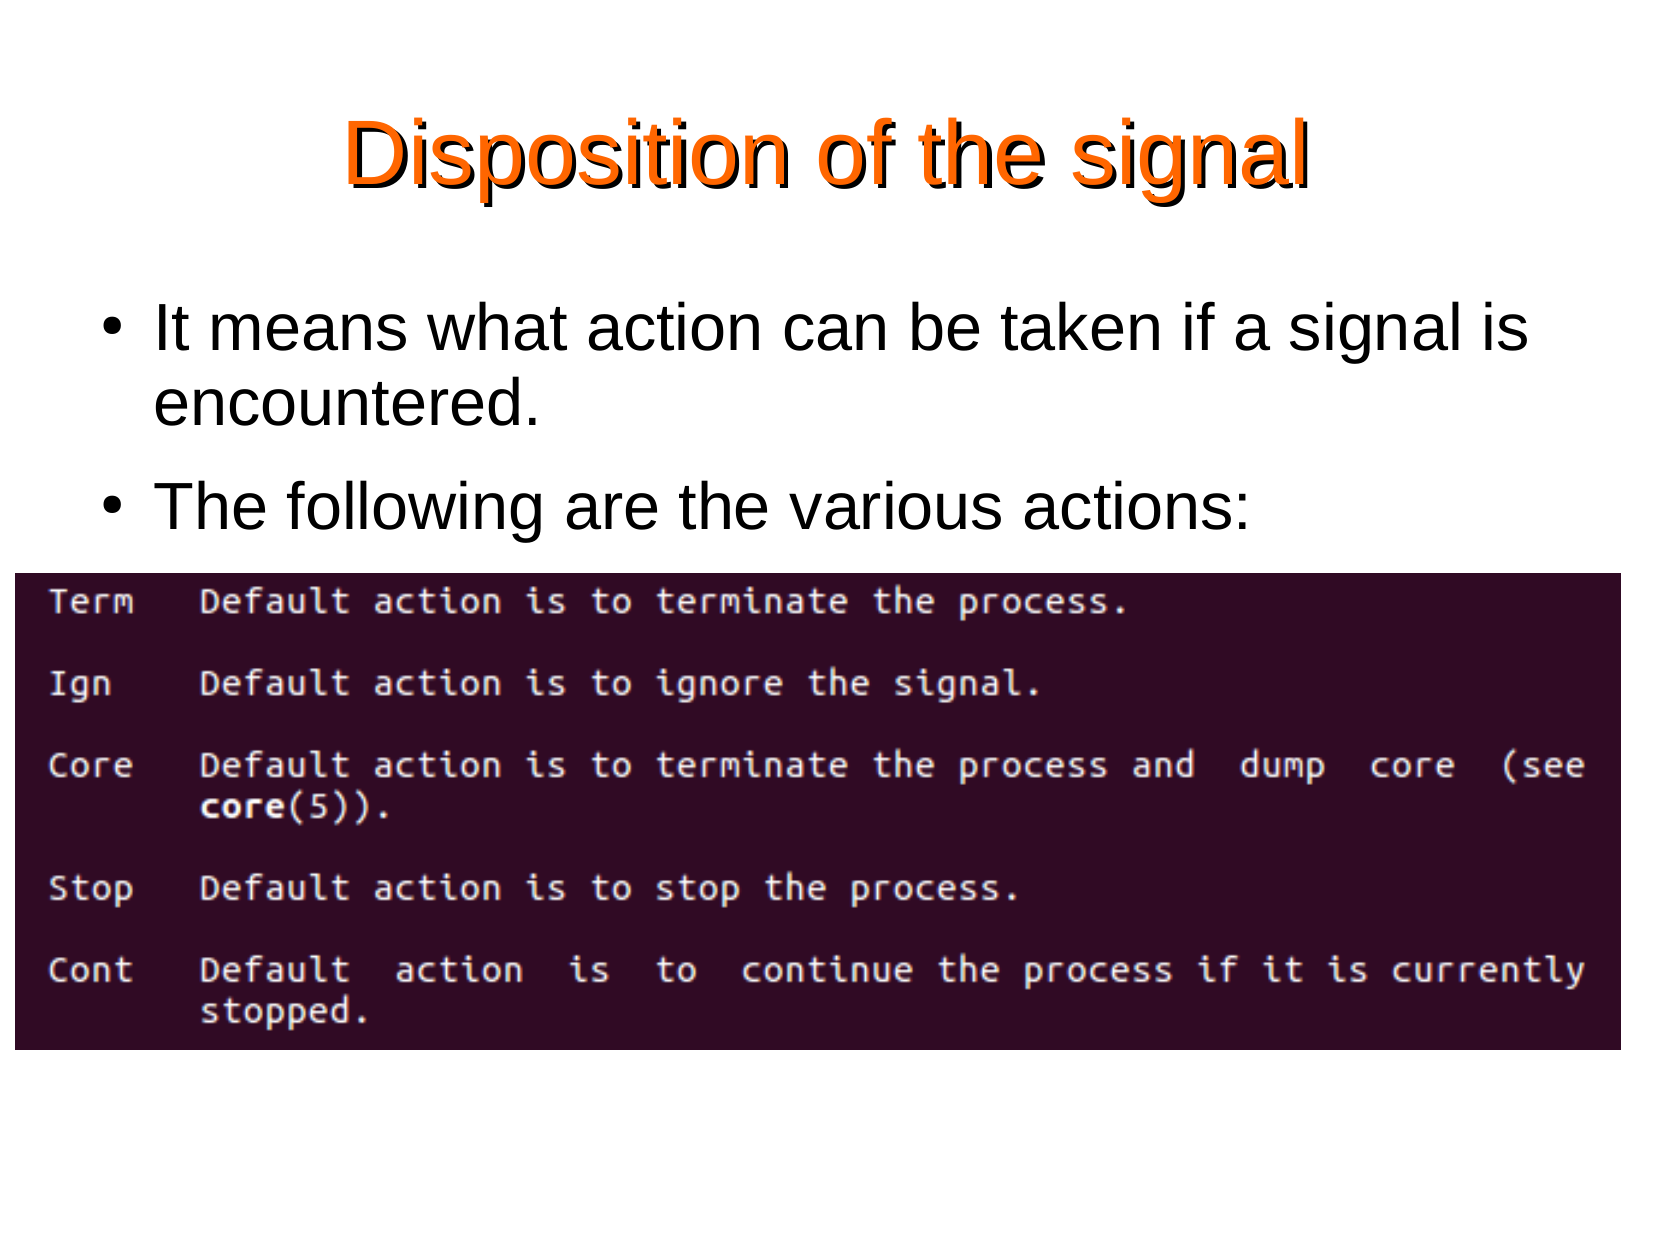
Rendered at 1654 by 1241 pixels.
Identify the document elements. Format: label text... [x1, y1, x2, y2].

list It means what action can be taken if a signal is encountered. The following are the various actions: [82, 290, 1571, 573]
picture [15, 573, 1621, 1051]
title Disposition of the signal [82, 49, 1571, 257]
